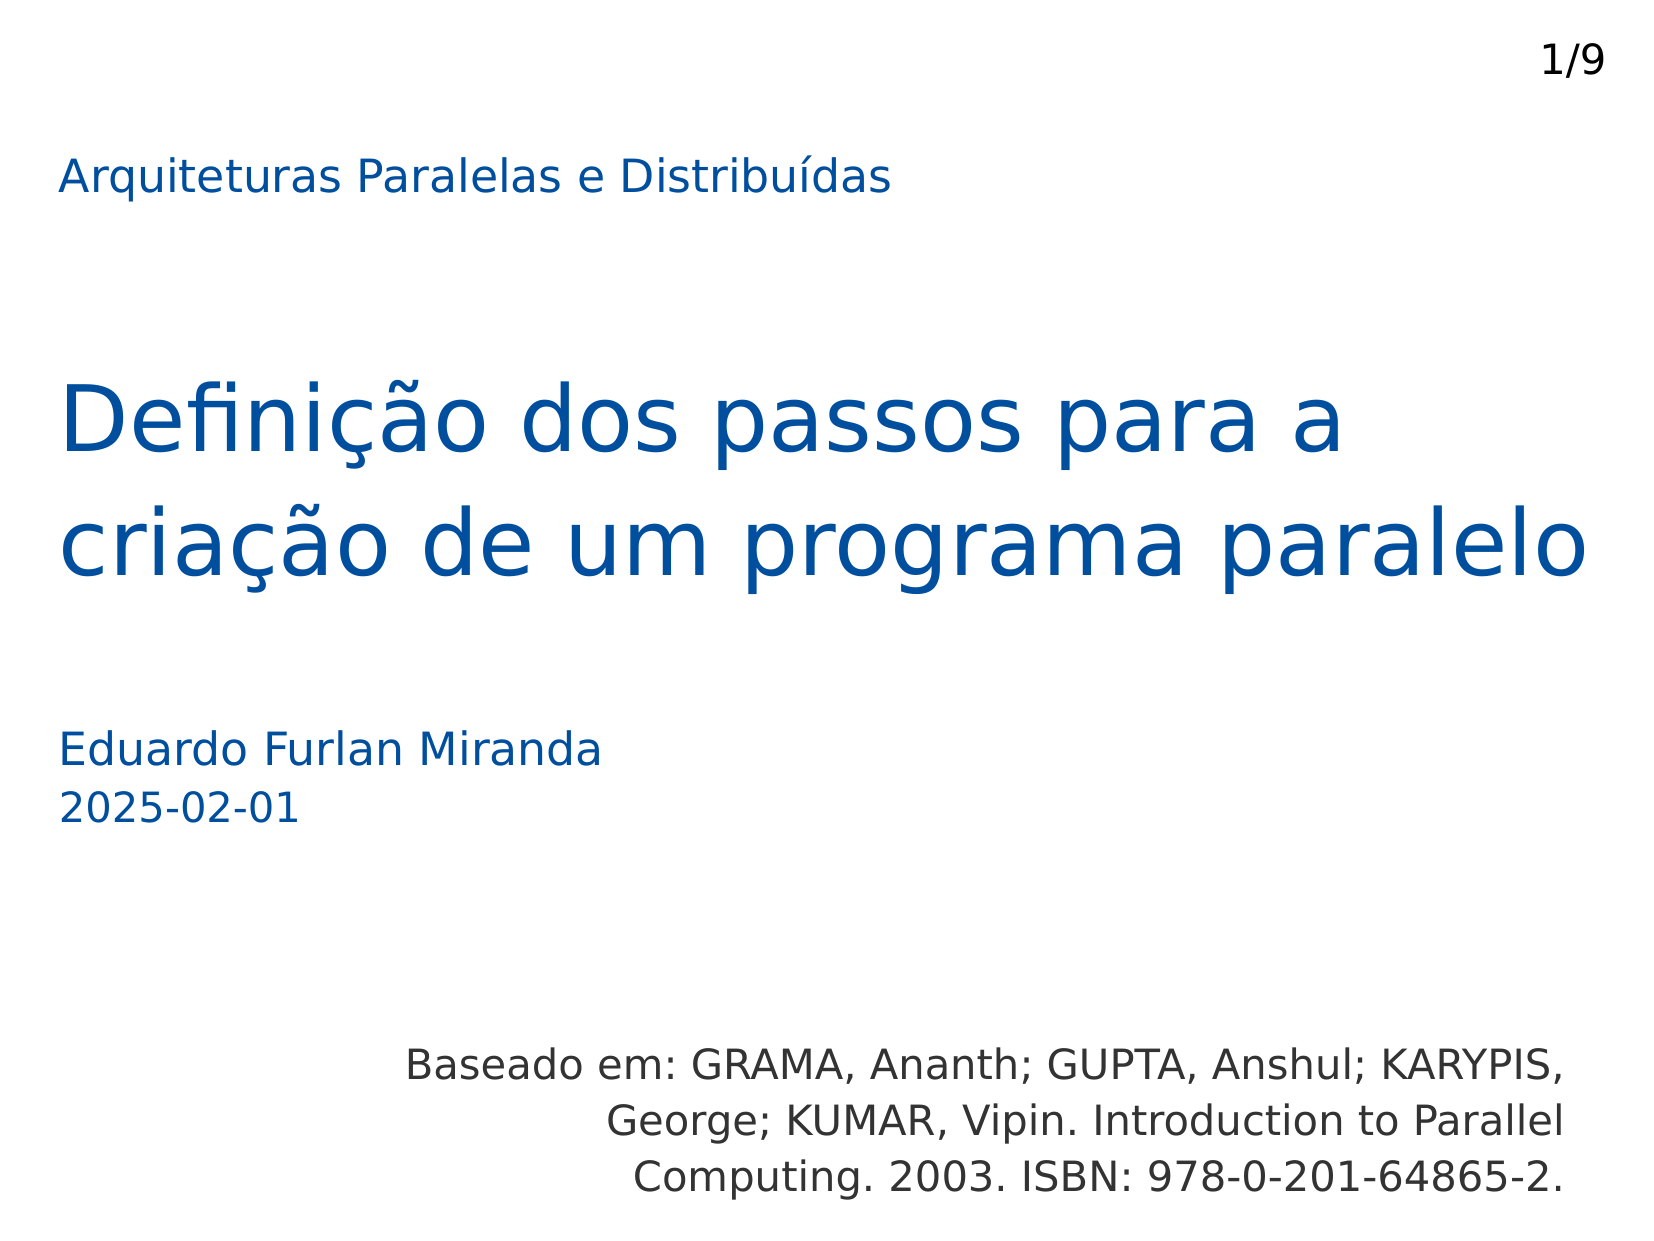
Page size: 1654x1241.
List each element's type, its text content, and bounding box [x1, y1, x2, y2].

list Arquiteturas Paralelas e Distribuídas Definição dos passos para a criação de um programa paralelo Eduardo Furlan Miranda 2025-02-01 [59, 141, 1625, 1211]
list Baseado em: GRAMA, Ananth; GUPTA, Anshul; KARYPIS, George; KUMAR, Vipin. Introduction to Parallel Computing. 2003. ISBN: 978-0-201-64865-2. [366, 1033, 1565, 1211]
chart [720, 567, 933, 672]
